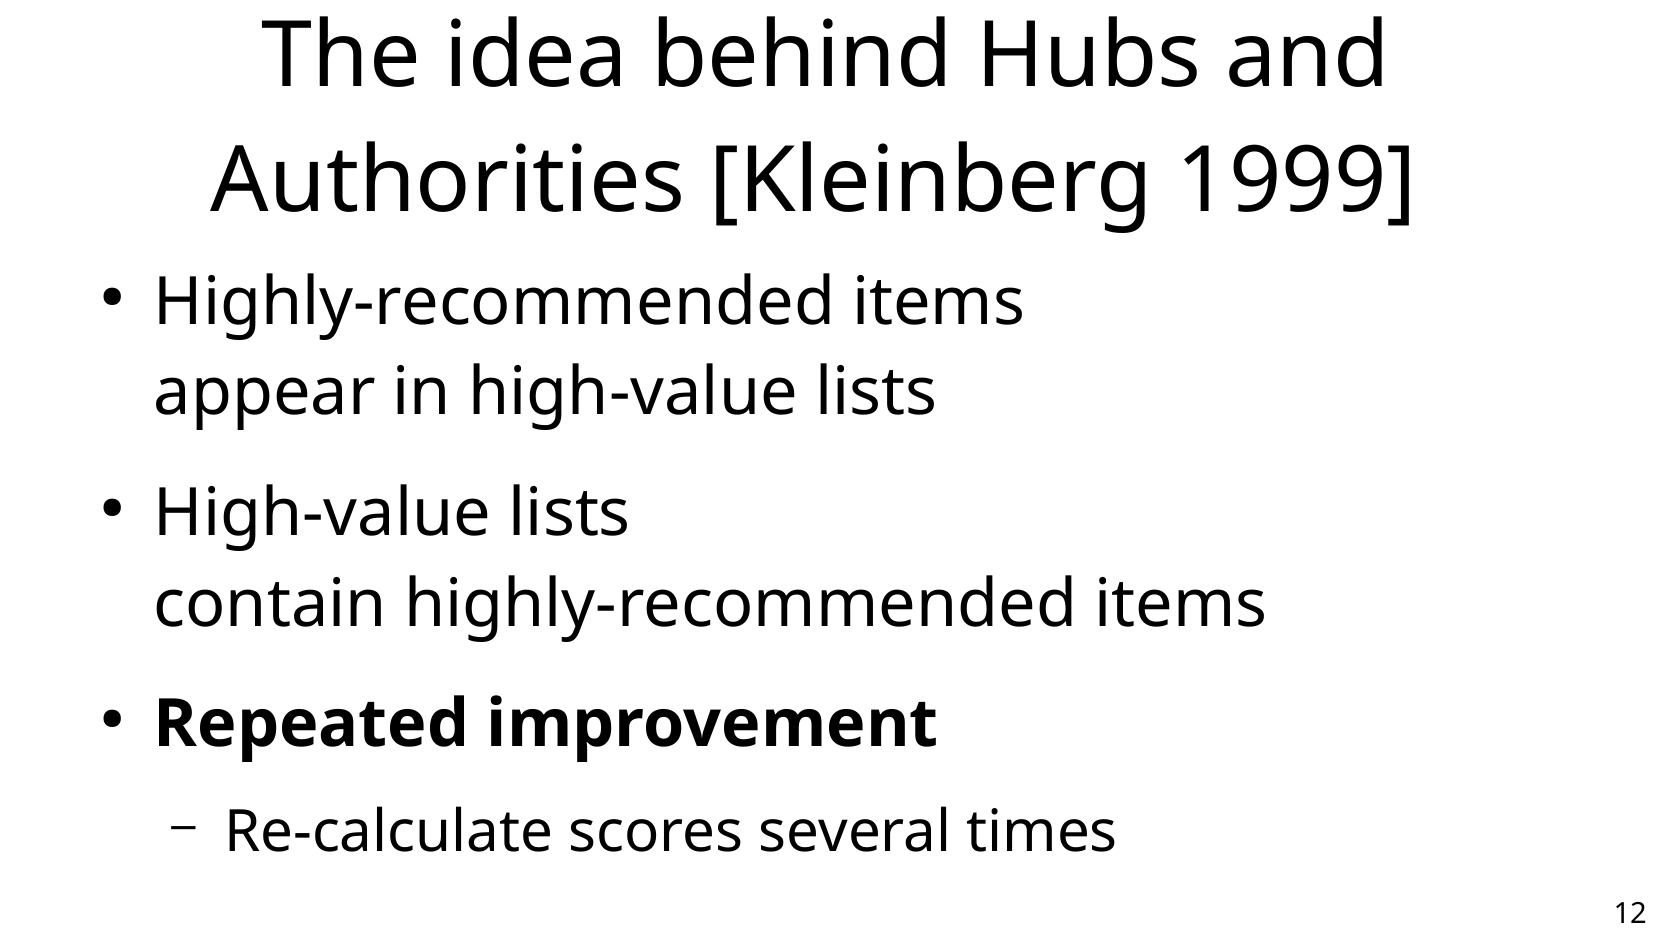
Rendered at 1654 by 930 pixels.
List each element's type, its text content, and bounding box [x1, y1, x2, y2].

title The idea behind Hubs and Authorities [Kleinberg 1999] [82, 1, 1571, 225]
list Highly-recommended items appear in high-value lists High-value lists contain highly-recommended items Repeated improvement Re-calculate scores several times [82, 252, 1571, 871]
